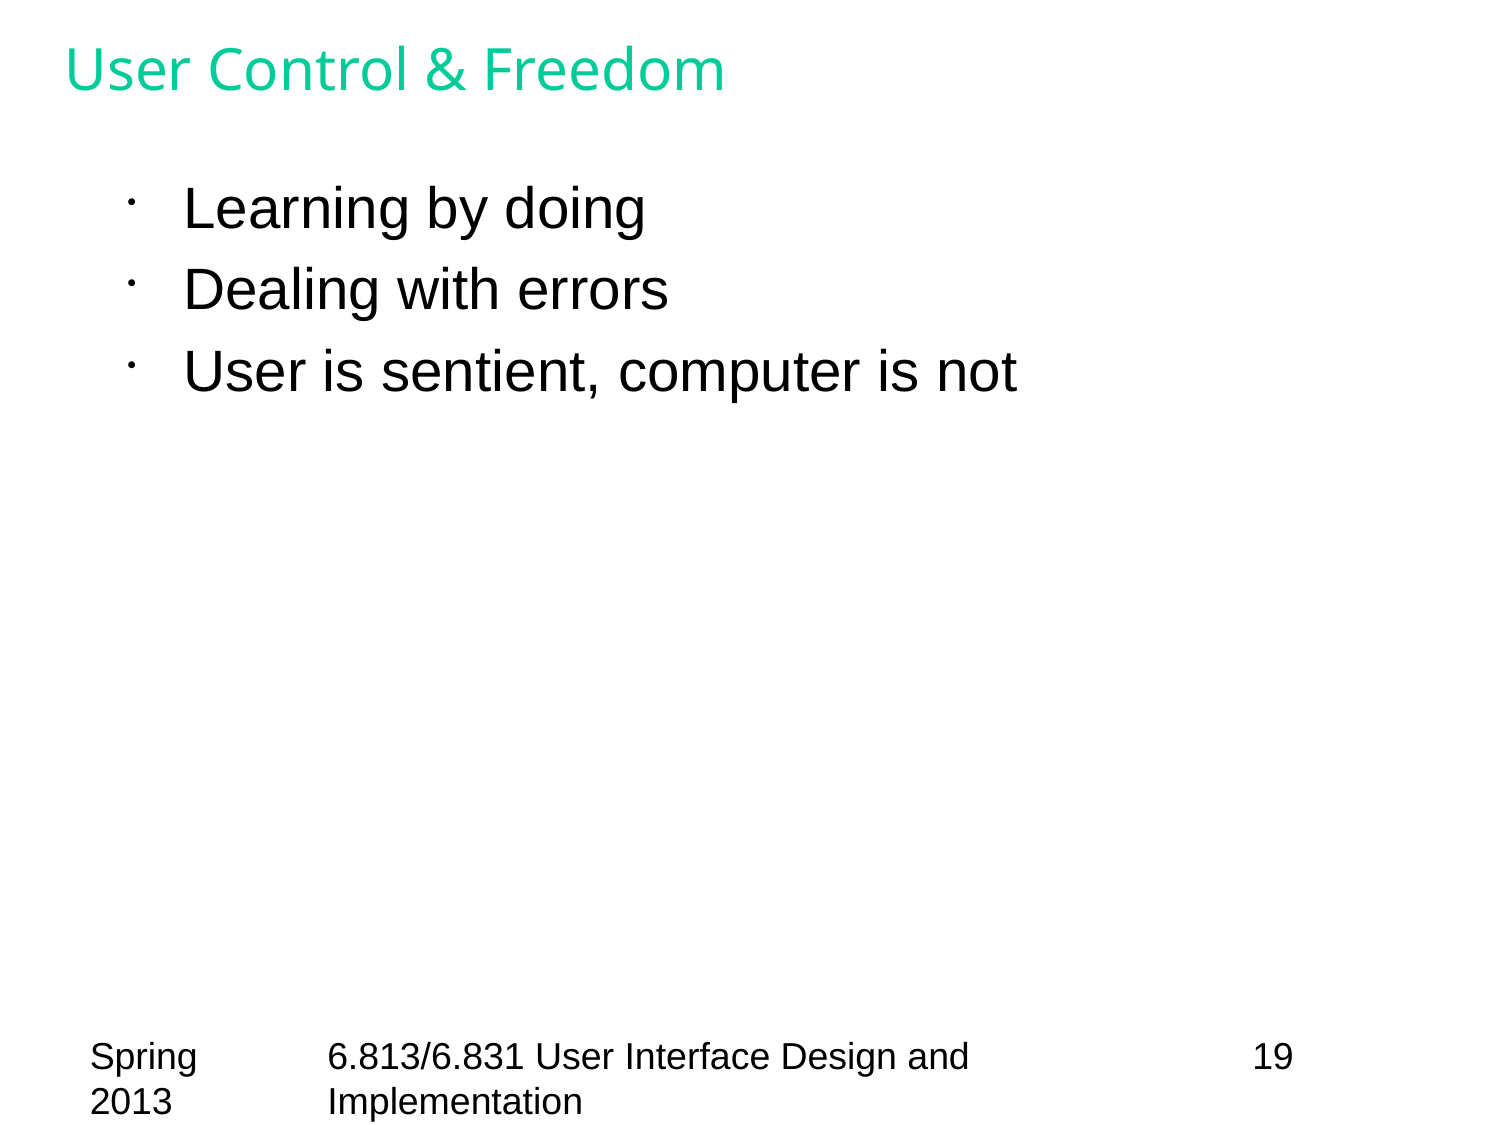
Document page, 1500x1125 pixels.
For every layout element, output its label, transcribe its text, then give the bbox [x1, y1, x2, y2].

slide_number Spring 2013 [75, 1024, 300, 1103]
slide_number <number> [1237, 1024, 1425, 1103]
list Learning by doing Dealing with errors User is sentient, computer is not [112, 162, 1388, 1000]
footer 6.813/6.831 User Interface Design and Implementation [312, 1024, 1225, 1103]
title User Control & Freedom [50, 24, 1438, 150]
